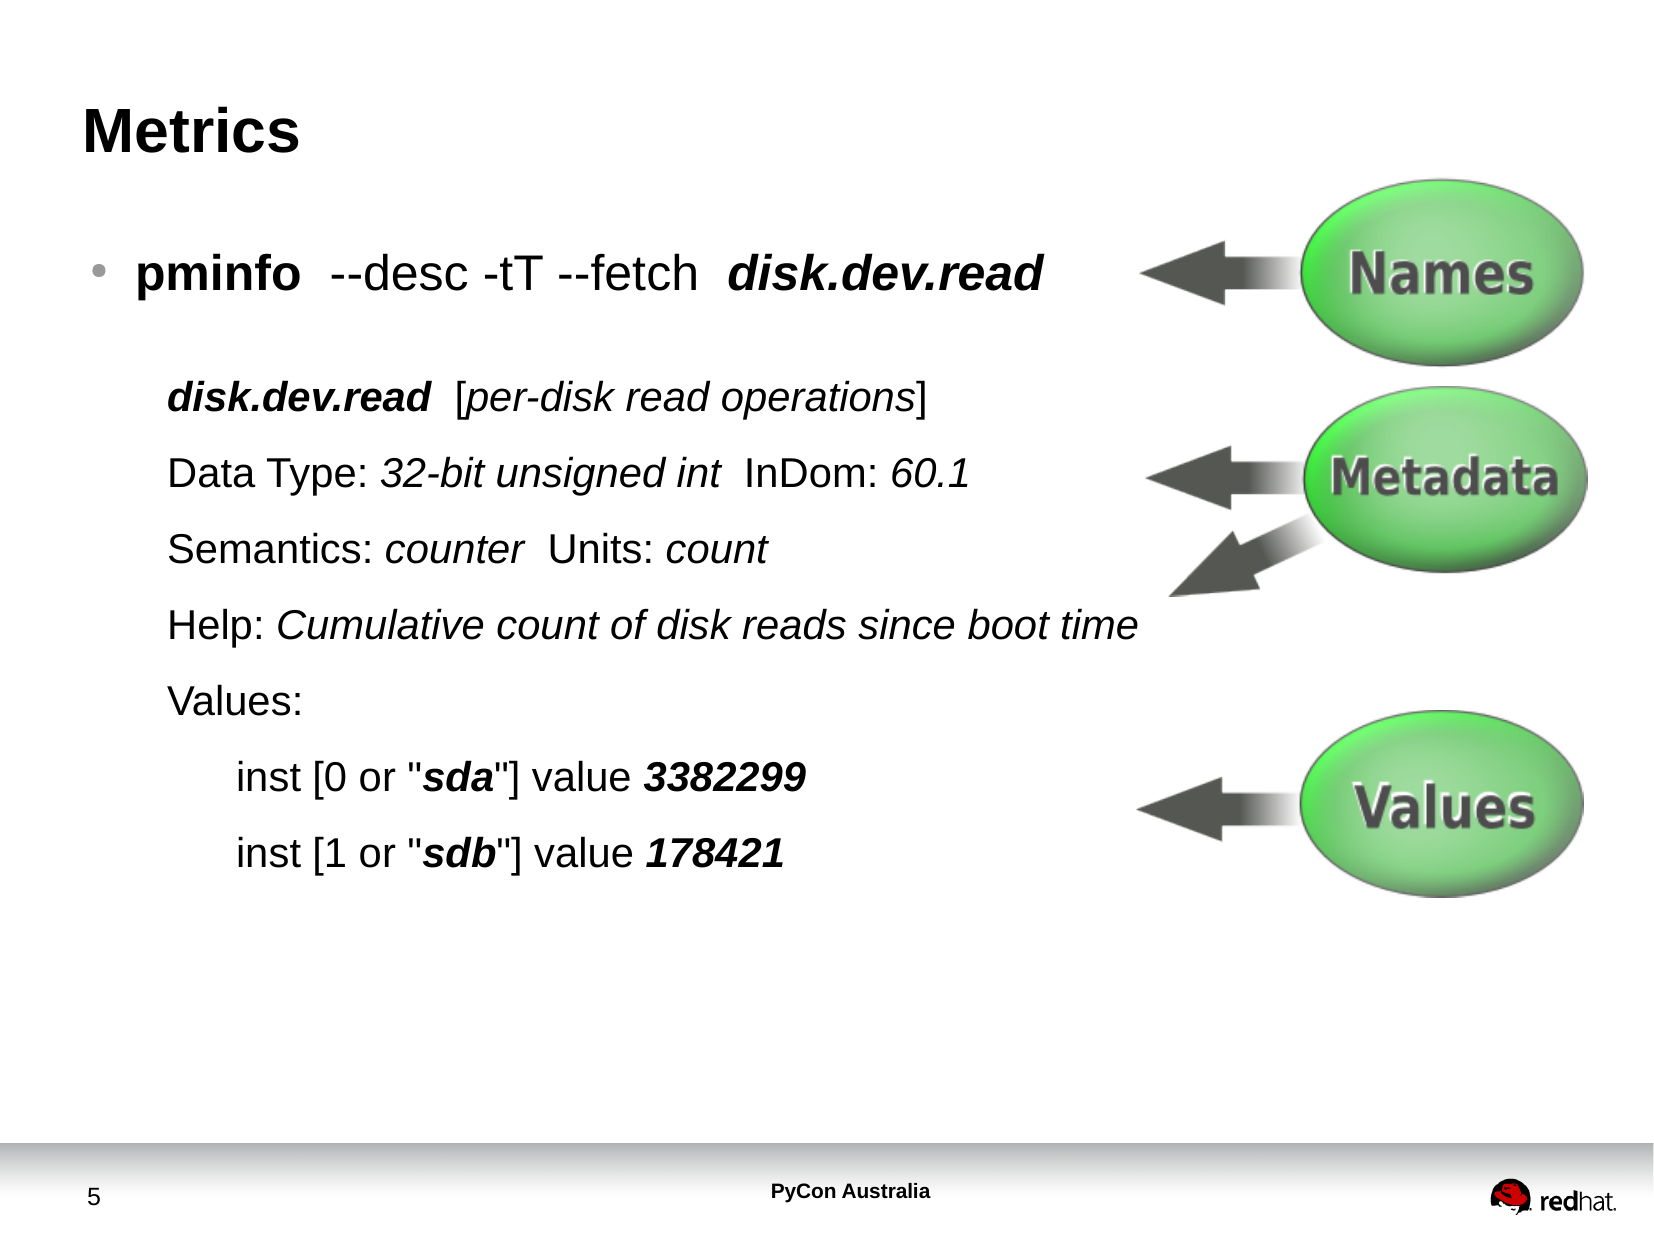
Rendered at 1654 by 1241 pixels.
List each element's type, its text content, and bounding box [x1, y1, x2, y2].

picture [0, 1143, 1654, 1241]
title Metrics [82, 37, 1571, 226]
picture [1136, 710, 1584, 898]
list pminfo --desc -tT --fetch disk.dev.read disk.dev.read [per-disk read operations] Data Type: 32-bit unsigned int InDom: 60.1 Semantics: counter Units: count Help: Cumulative count of disk reads since boot time Values: inst [0 or "sda"] value 3382299 inst [1 or "sdb"] value 178421 [75, 244, 1576, 962]
picture [1139, 66, 1654, 597]
